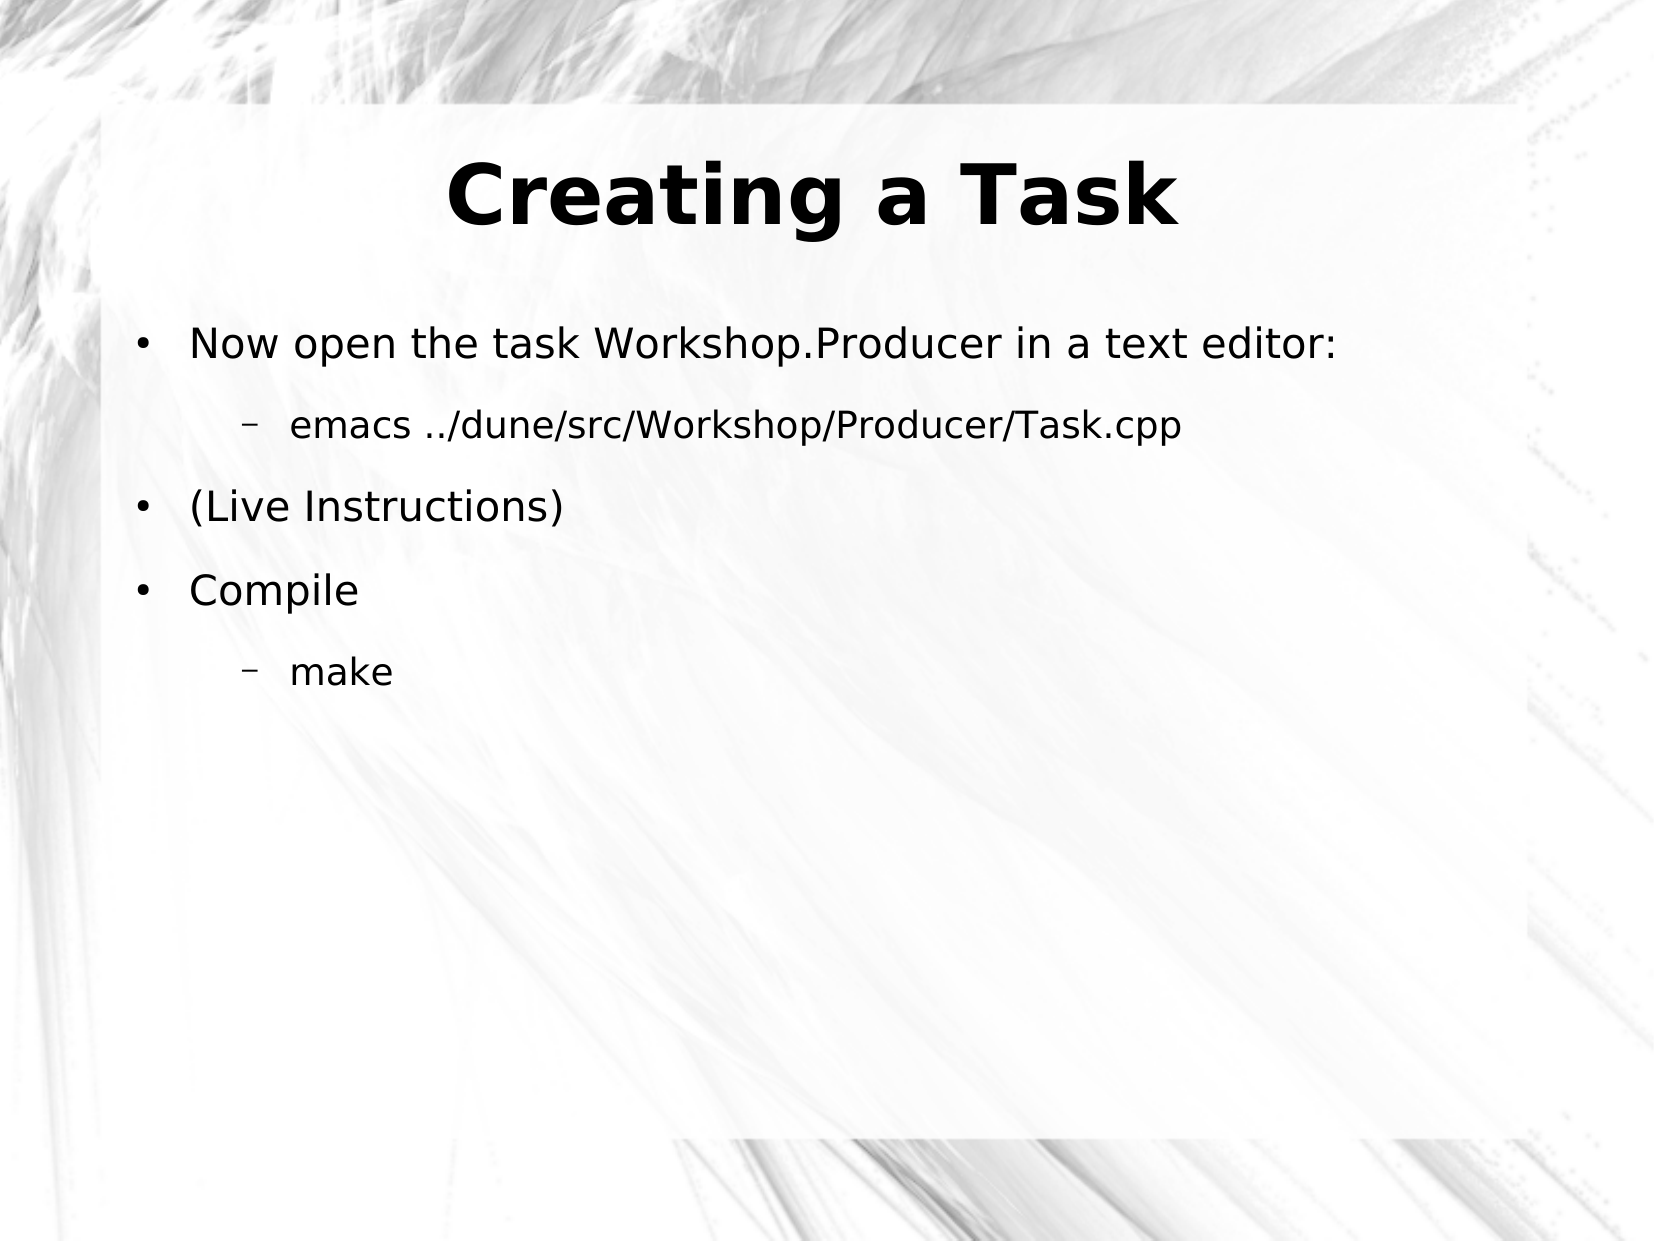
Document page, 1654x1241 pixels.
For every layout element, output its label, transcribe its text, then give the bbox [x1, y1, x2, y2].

picture [0, 0, 1654, 1241]
list Now open the task Workshop.Producer in a text editor: emacs ../dune/src/Workshop/Producer/Task.cpp (Live Instructions) Compile make [118, 319, 1571, 1040]
title Creating a Task [118, 112, 1506, 281]
